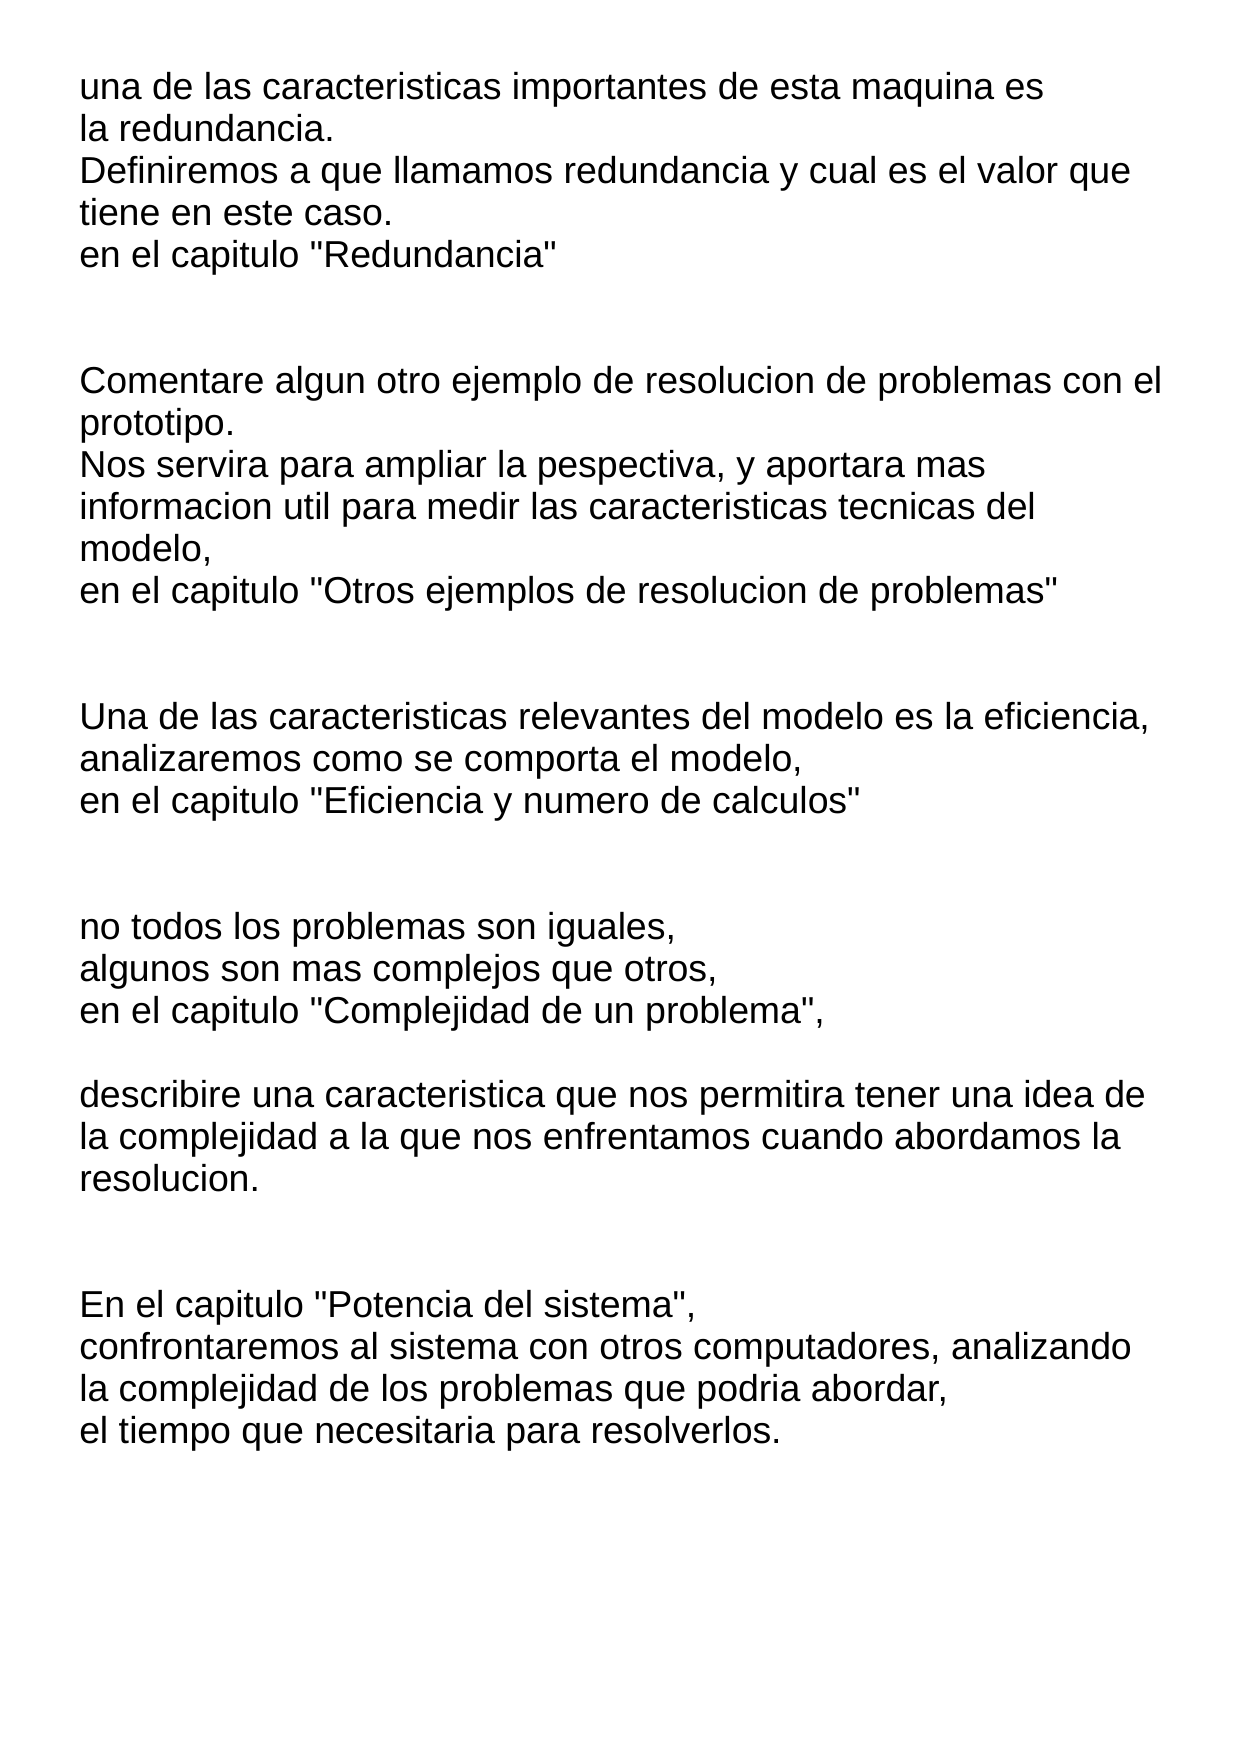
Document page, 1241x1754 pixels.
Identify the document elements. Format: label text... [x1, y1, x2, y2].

text_box una de las caracteristicas importantes de esta maquina es la redundancia. Definiremos a que llamamos redundancia y cual es el valor que tiene en este caso. en el capitulo "Redundancia" Comentare algun otro ejemplo de resolucion de problemas con el prototipo. Nos servira para ampliar la pespectiva, y aportara mas informacion util para medir las caracteristicas tecnicas del modelo, en el capitulo "Otros ejemplos de resolucion de problemas" Una de las caracteristicas relevantes del modelo es la eficiencia, analizaremos como se comporta el modelo, en el capitulo "Eficiencia y numero de calculos" no todos los problemas son iguales, algunos son mas complejos que otros, en el capitulo "Complejidad de un problema", describire una caracteristica que nos permitira tener una idea de la complejidad a la que nos enfrentamos cuando abordamos la resolucion. En el capitulo "Potencia del sistema", confrontaremos al sistema con otros computadores, analizando la complejidad de los problemas que podria abordar, el tiempo que necesitaria para resolverlos. [64, 58, 1182, 1627]
